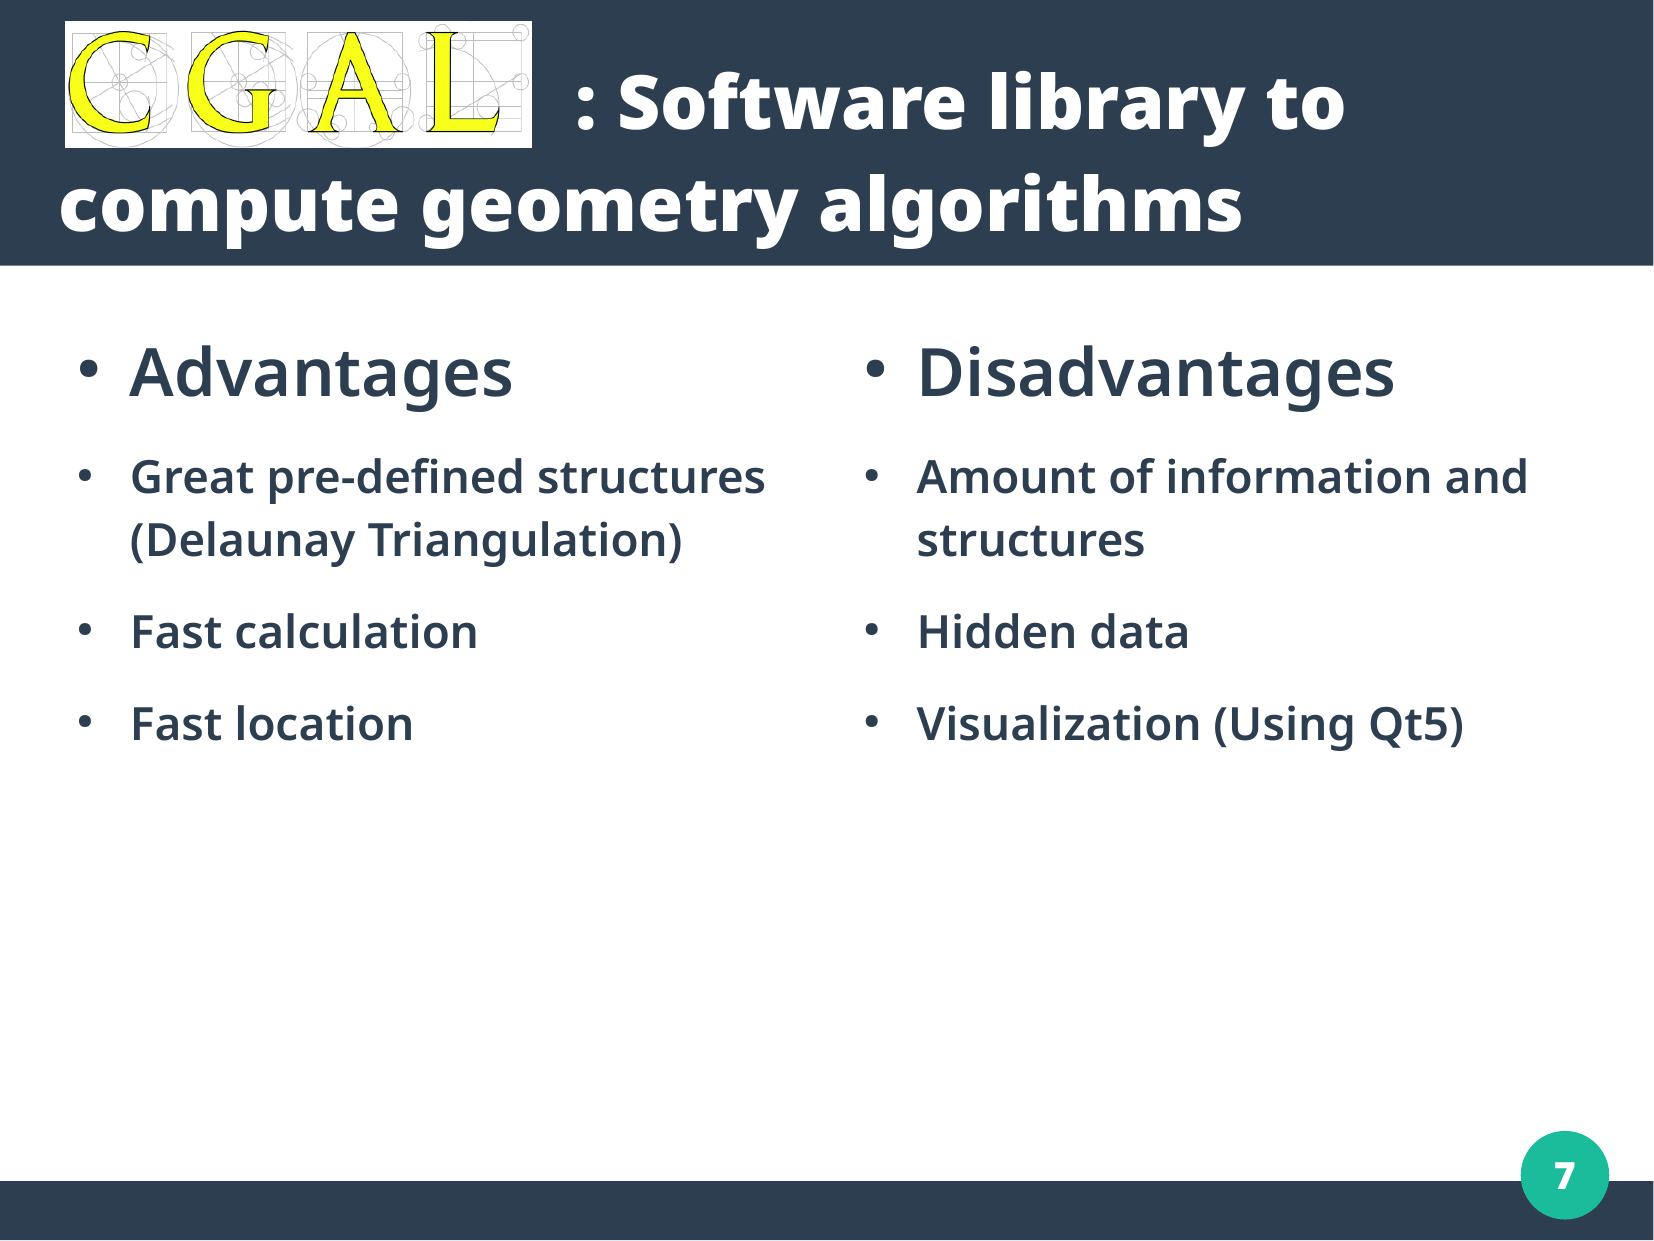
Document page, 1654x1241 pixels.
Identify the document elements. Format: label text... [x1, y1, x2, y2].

list Disadvantages Amount of information and structures Hidden data Visualization (Using Qt5) [845, 324, 1596, 1152]
title : Software library to compute geometry algorithms [59, 49, 1595, 207]
list Advantages Great pre-defined structures (Delaunay Triangulation) Fast calculation Fast location [59, 324, 809, 1152]
picture [65, 21, 532, 148]
